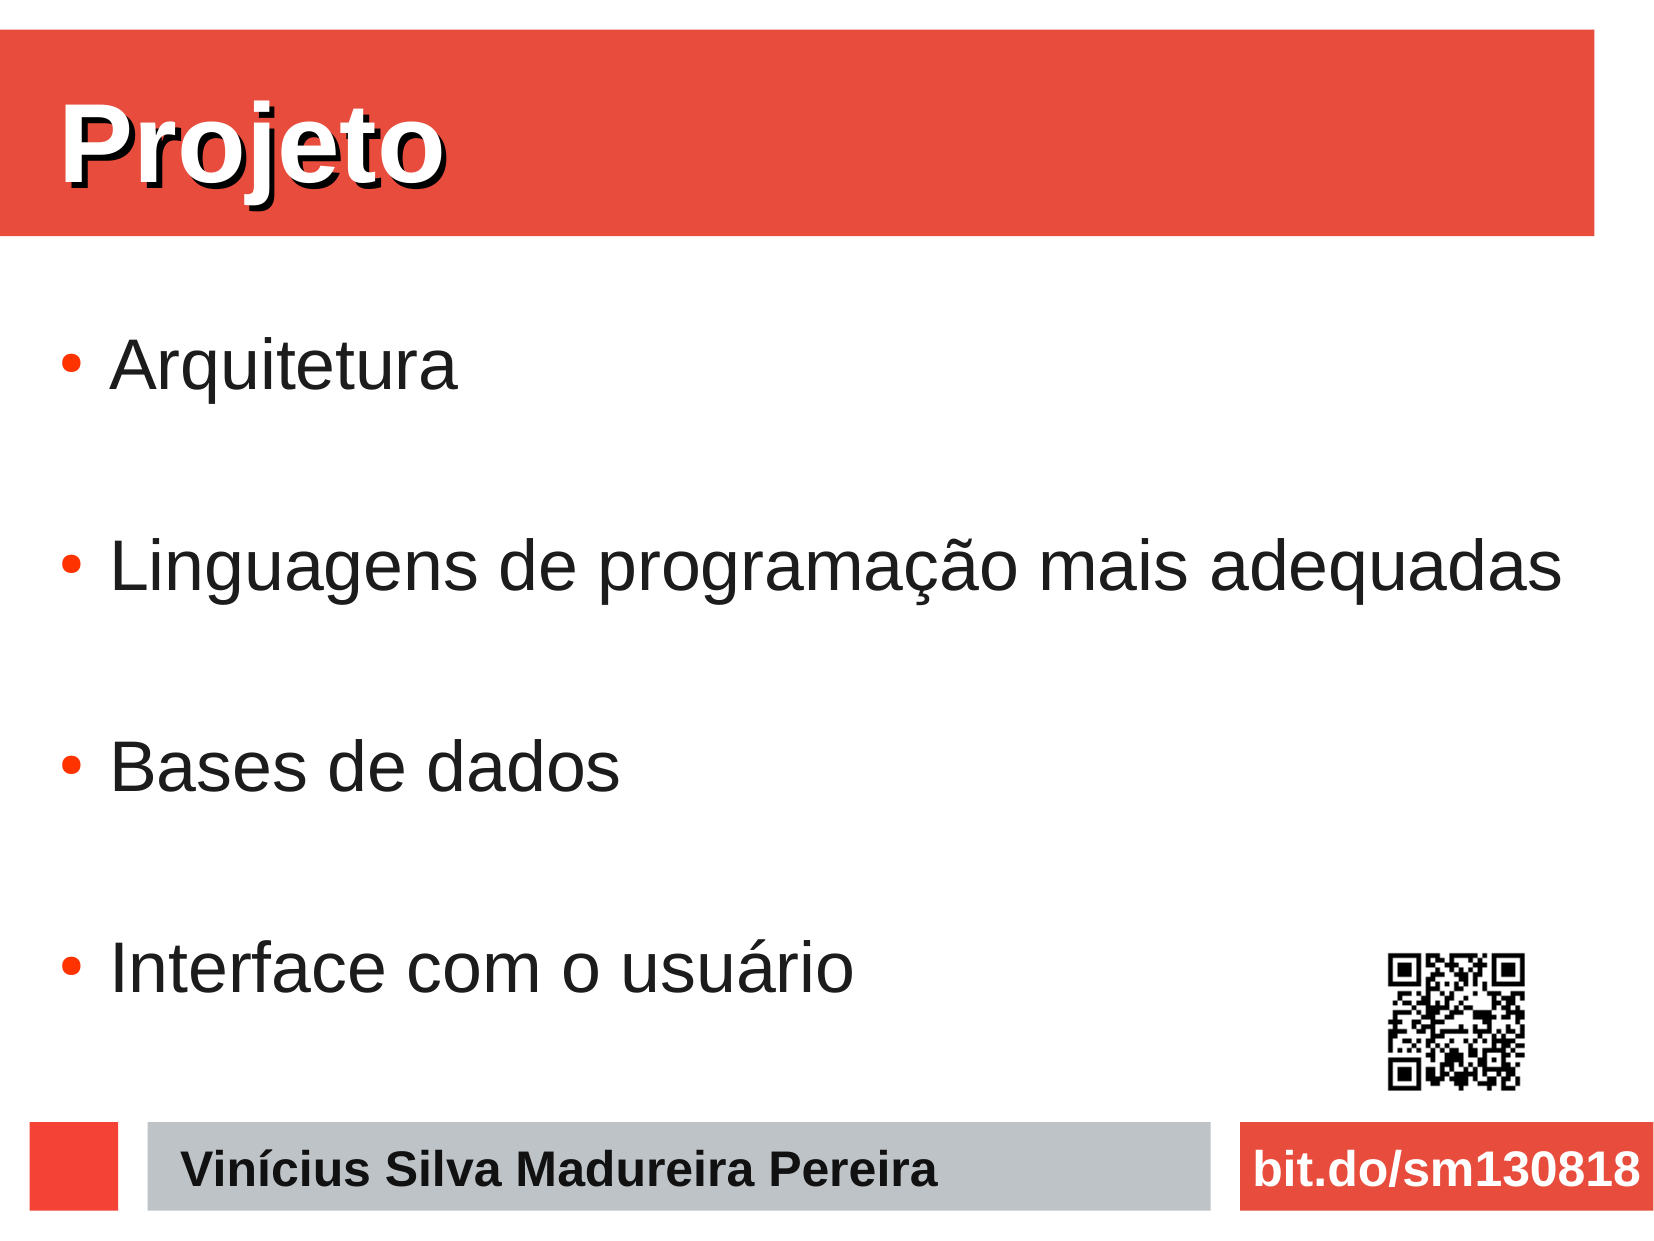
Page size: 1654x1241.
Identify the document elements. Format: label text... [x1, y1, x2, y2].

list Arquitetura Linguagens de programação mais adequadas Bases de dados Interface com o usuário [59, 324, 1565, 1093]
text_box Vinícius Silva Madureira Pereira [165, 1133, 1170, 1205]
text_box bit.do/sm130818 [1228, 1133, 1654, 1205]
picture [1379, 944, 1536, 1102]
title Projeto [59, 59, 1595, 207]
